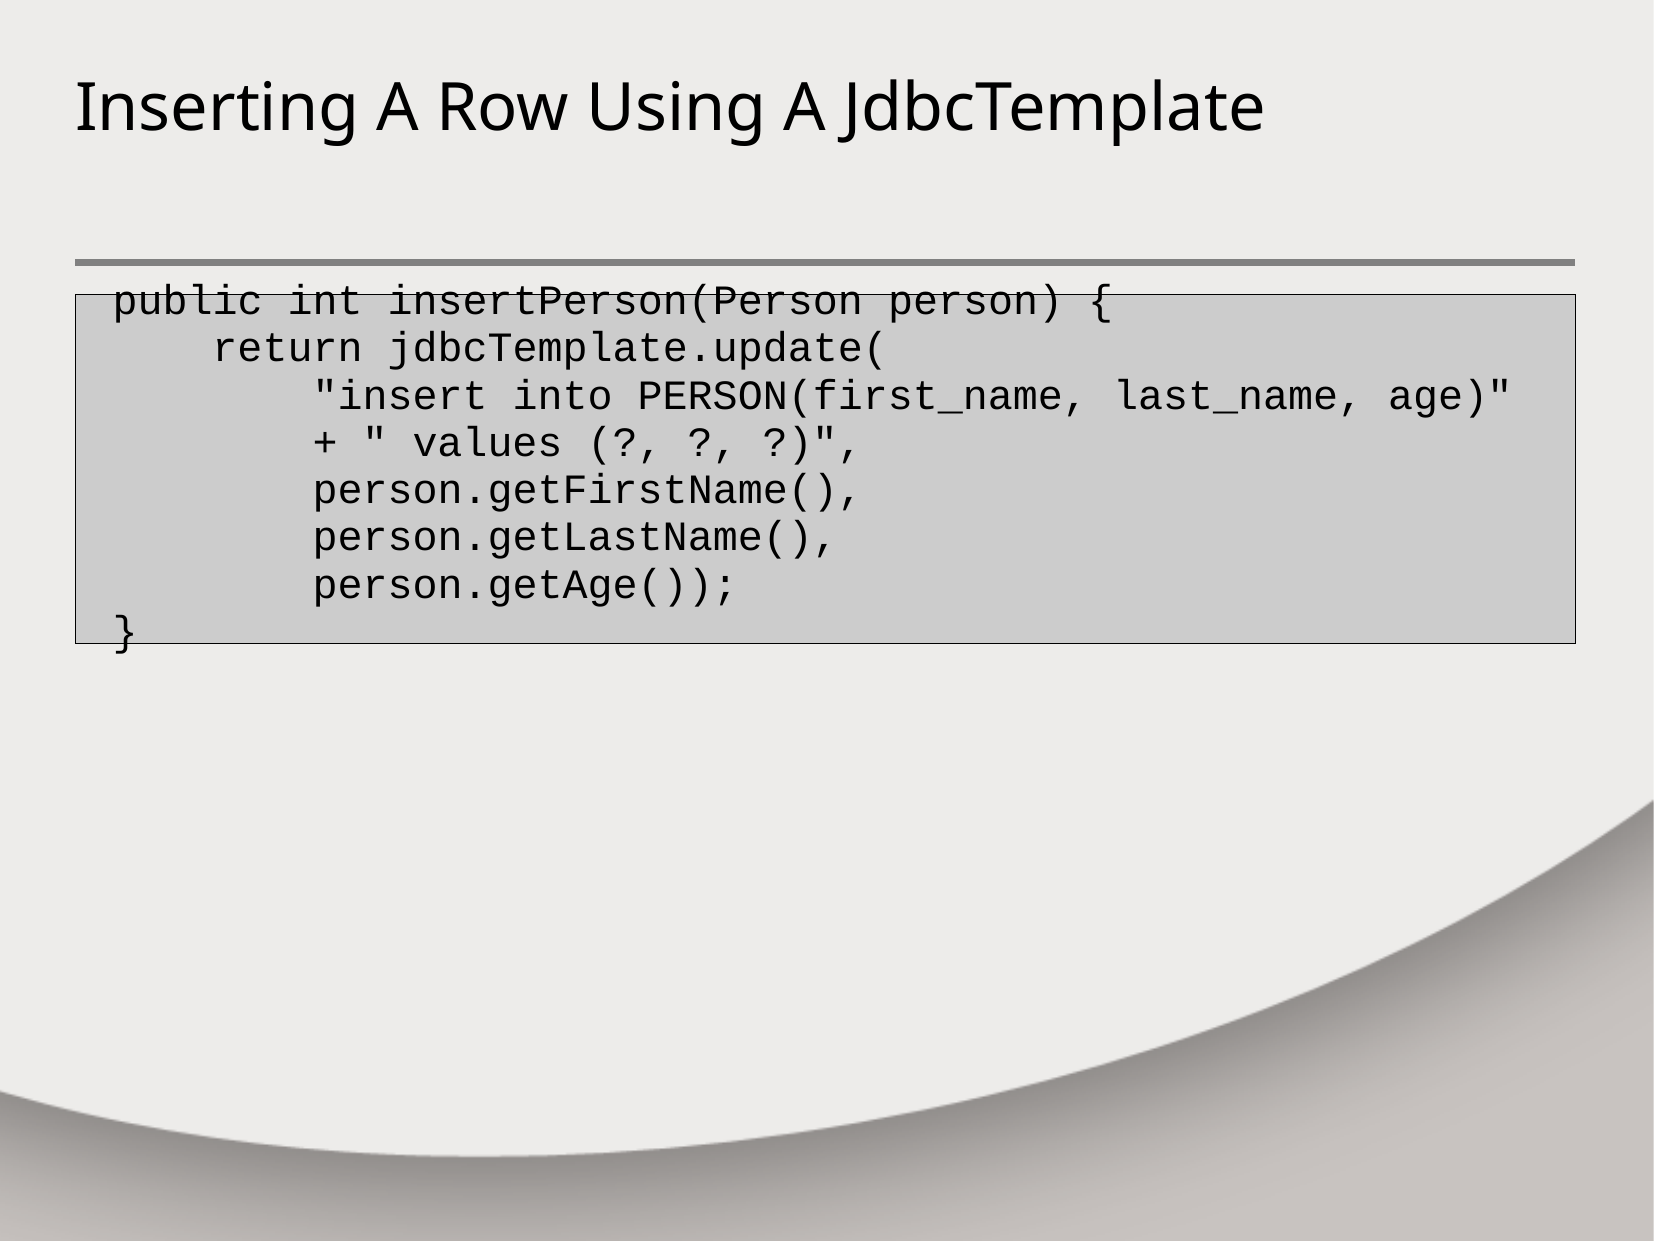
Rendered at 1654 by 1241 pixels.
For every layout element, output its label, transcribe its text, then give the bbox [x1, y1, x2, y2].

title Inserting A Row Using A JdbcTemplate [75, 75, 1576, 226]
picture [0, 0, 1654, 1241]
text_box public int insertPerson(Person person) { return jdbcTemplate.update( "insert into PERSON(first_name, last_name, age)" + " values (?, ?, ?)", person.getFirstName(), person.getLastName(), person.getAge()); } [75, 294, 1576, 644]
